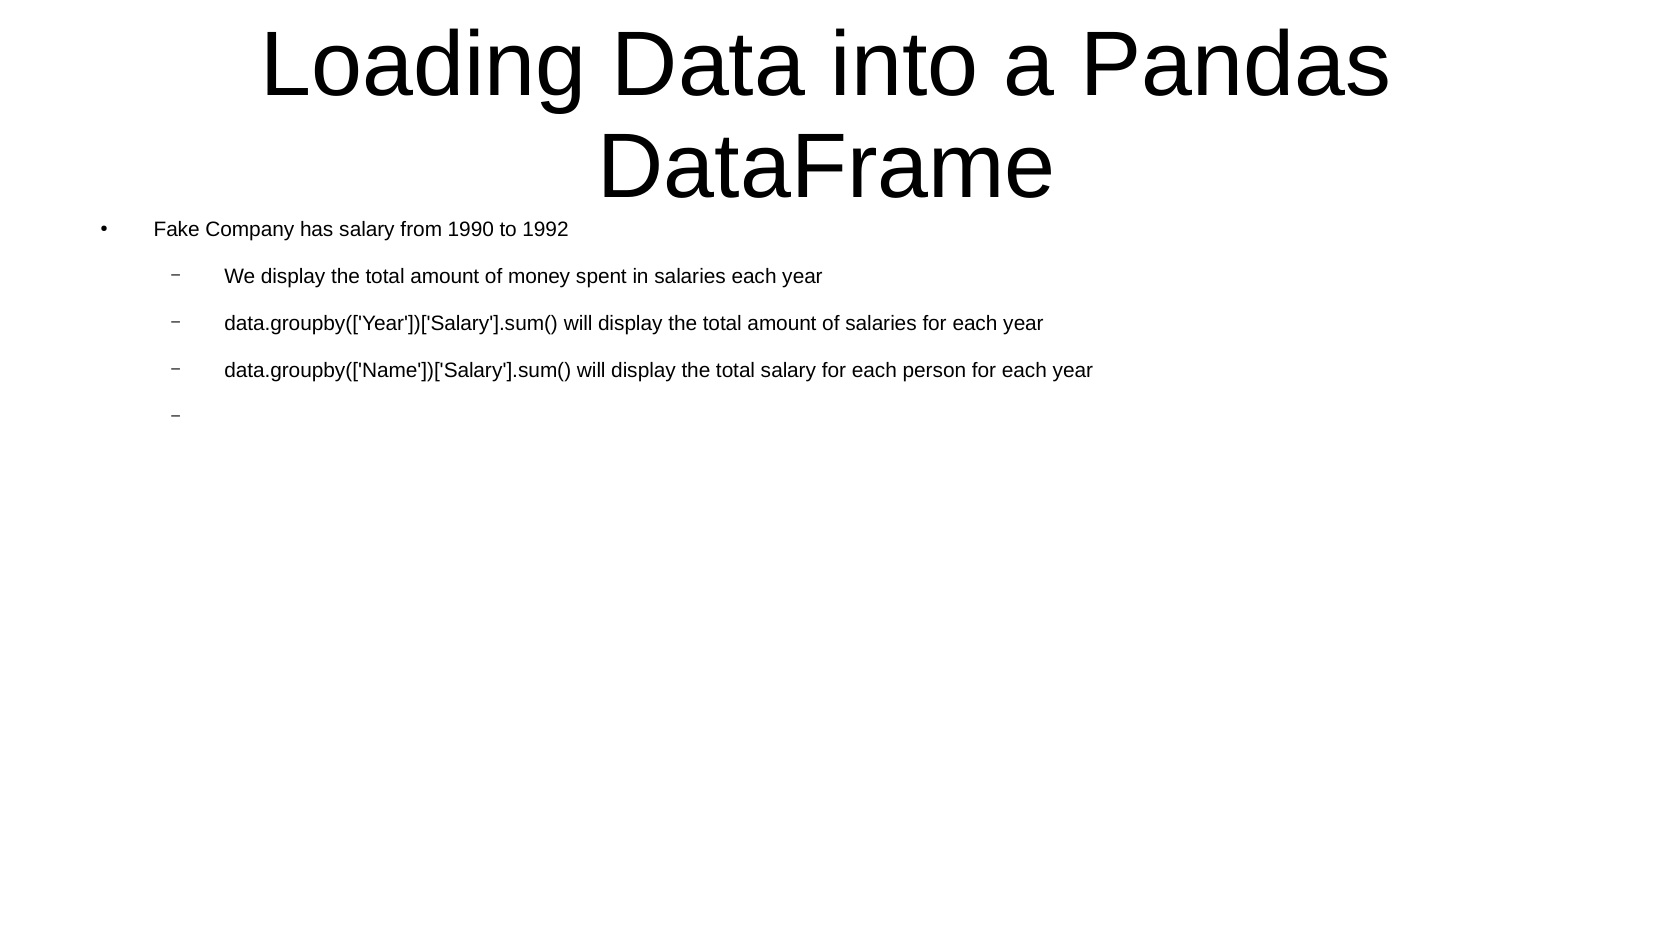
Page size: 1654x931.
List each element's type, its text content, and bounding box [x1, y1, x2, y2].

title Loading Data into a Pandas DataFrame [82, 12, 1571, 217]
list Fake Company has salary from 1990 to 1992 We display the total amount of money spent in salaries each year data.groupby(['Year'])['Salary'].sum() will display the total amount of salaries for each year data.groupby(['Name'])['Salary'].sum() will display the total salary for each person for each year [82, 217, 1621, 901]
